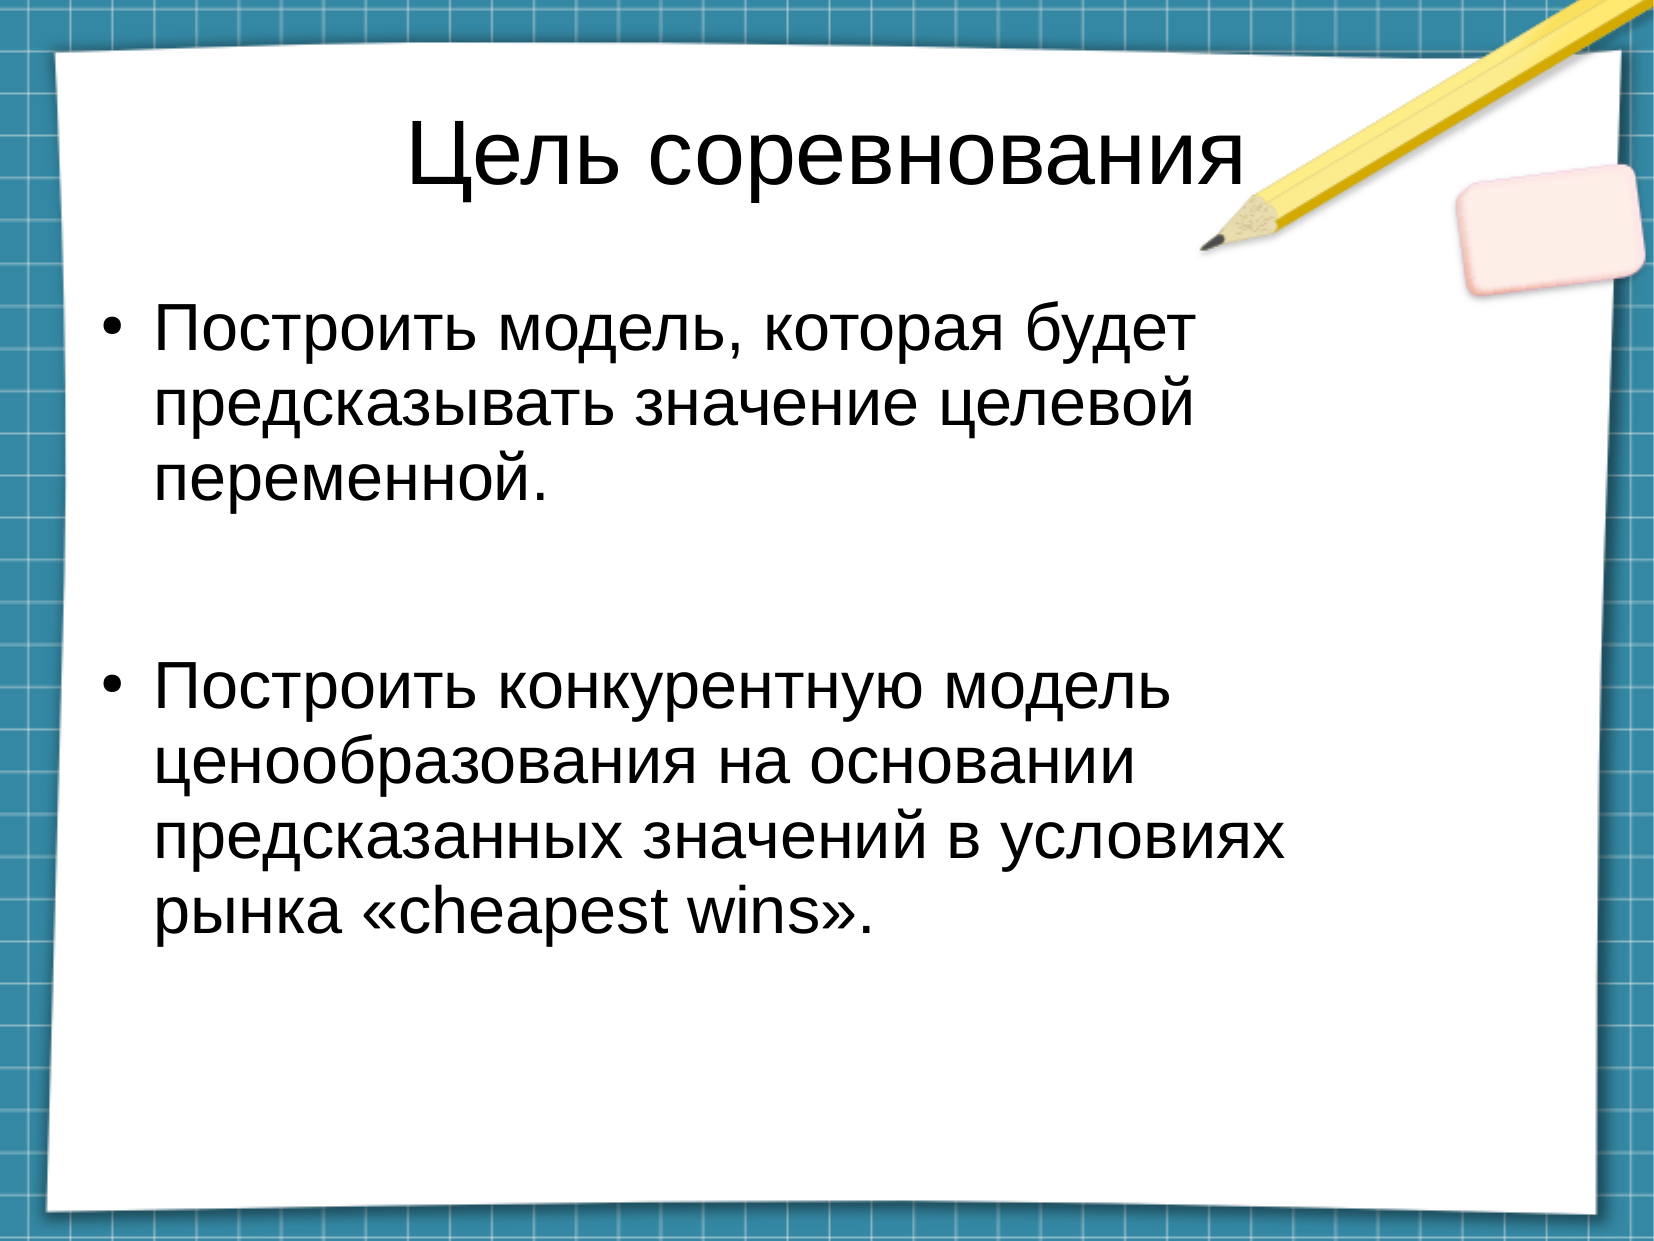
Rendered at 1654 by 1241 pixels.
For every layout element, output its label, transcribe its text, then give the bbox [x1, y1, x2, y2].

picture [0, 0, 1654, 1241]
list Построить модель, которая будет предсказывать значение целевой переменной. Построить конкурентную модель ценообразования на основании предсказанных значений в условиях рынка «cheapest wins». [82, 290, 1394, 1170]
title Цель соревнования [82, 49, 1571, 257]
